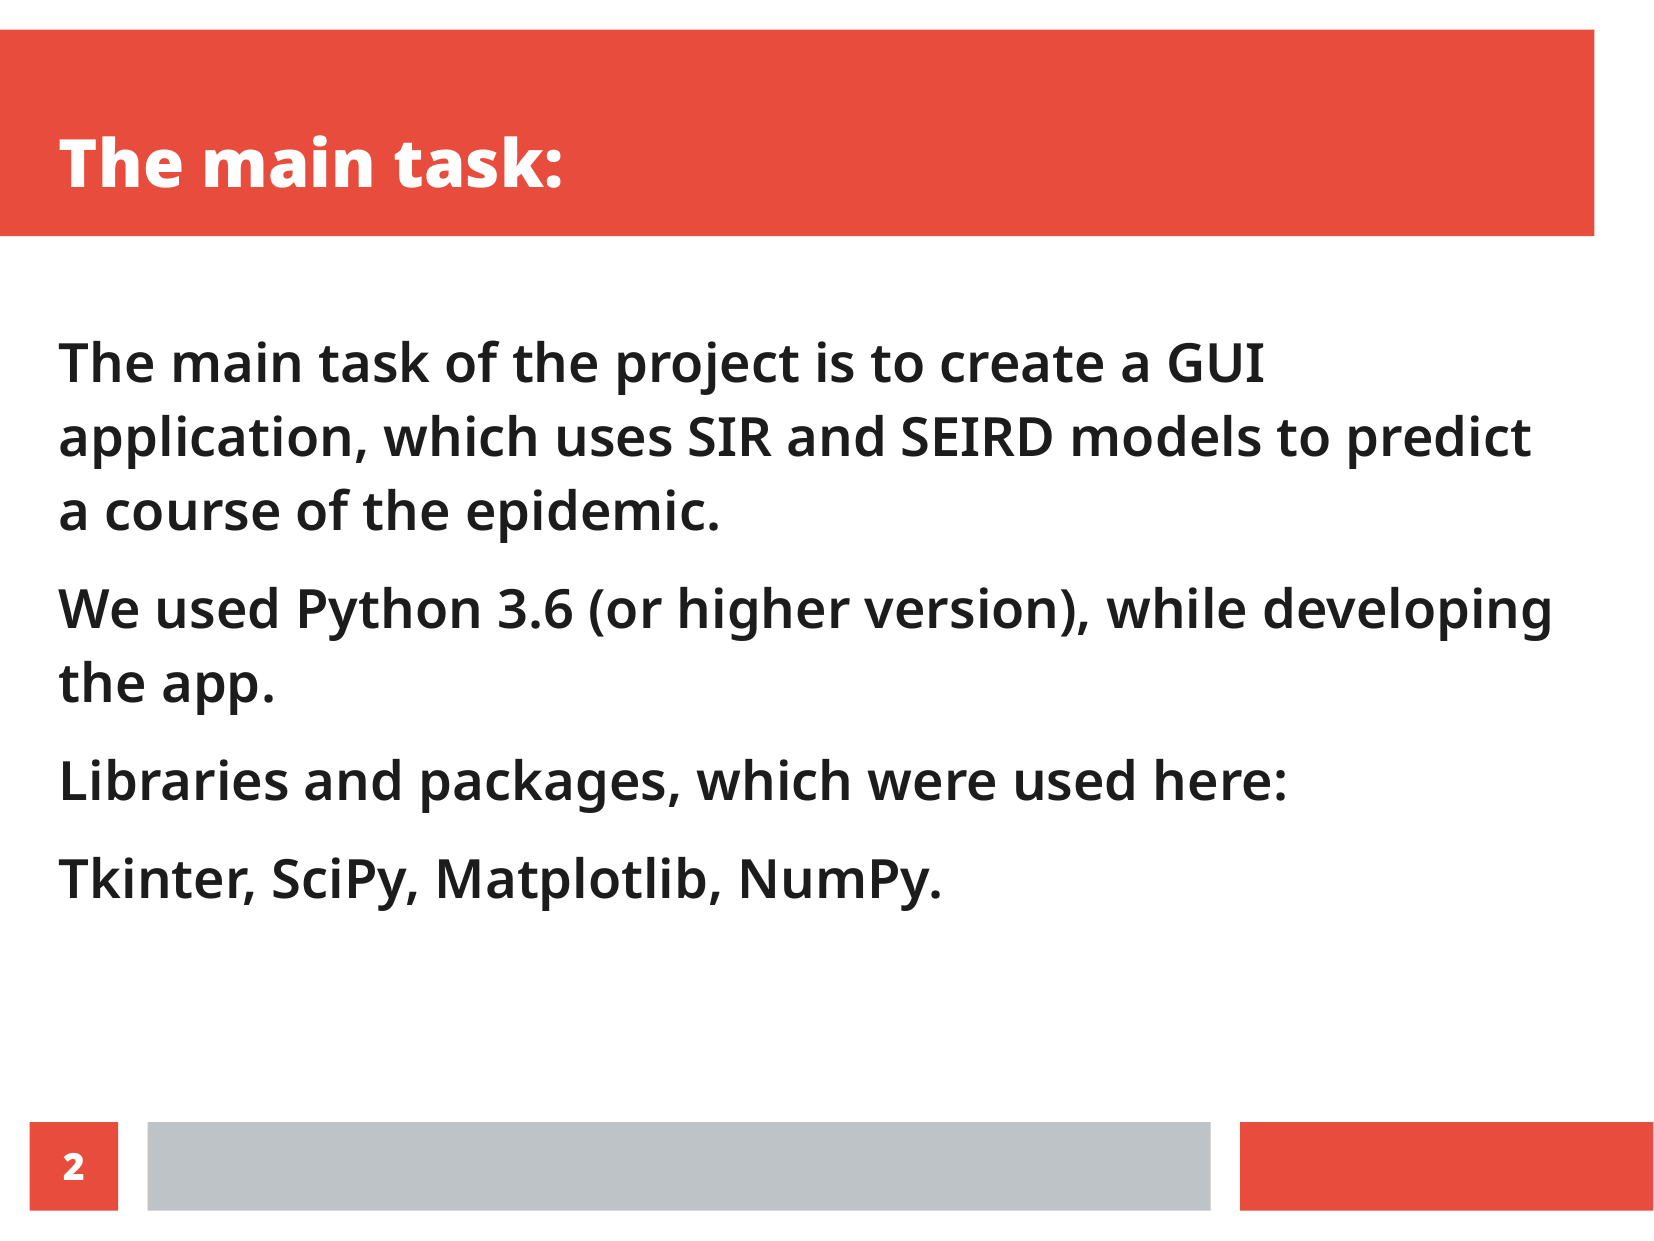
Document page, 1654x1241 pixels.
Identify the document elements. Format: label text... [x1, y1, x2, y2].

title The main task: [59, 59, 1595, 207]
list The main task of the project is to create a GUI application, which uses SIR and SEIRD models to predict a course of the epidemic. We used Python 3.6 (or higher version), while developing the app. Libraries and packages, which were used here: Tkinter, SciPy, Matplotlib, NumPy. [59, 324, 1565, 1093]
